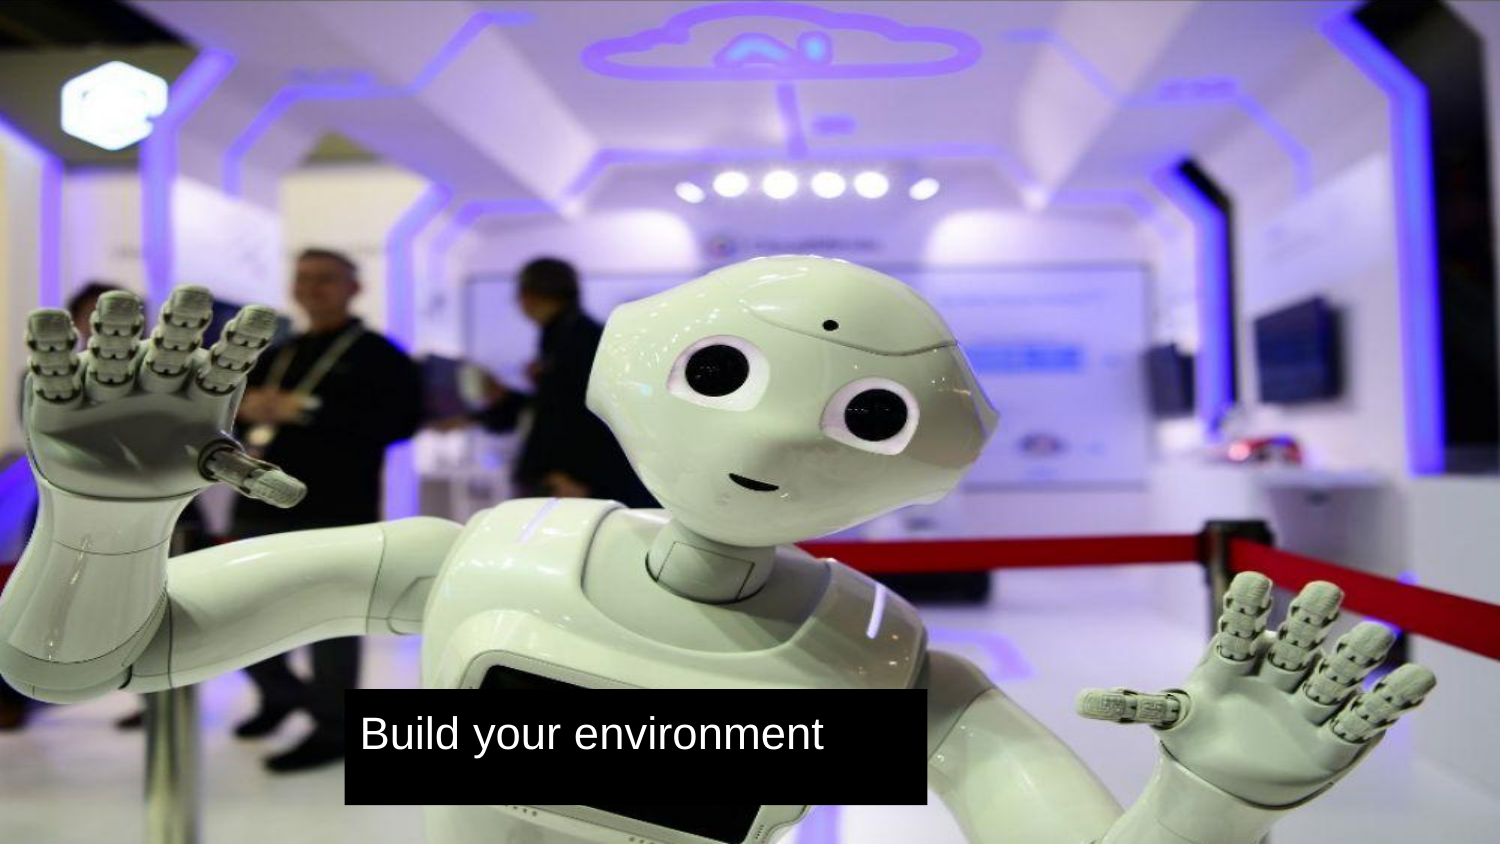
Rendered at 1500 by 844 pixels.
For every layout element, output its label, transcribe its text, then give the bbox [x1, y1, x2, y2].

picture [0, 0, 1500, 844]
title Build your environment [344, 689, 928, 806]
